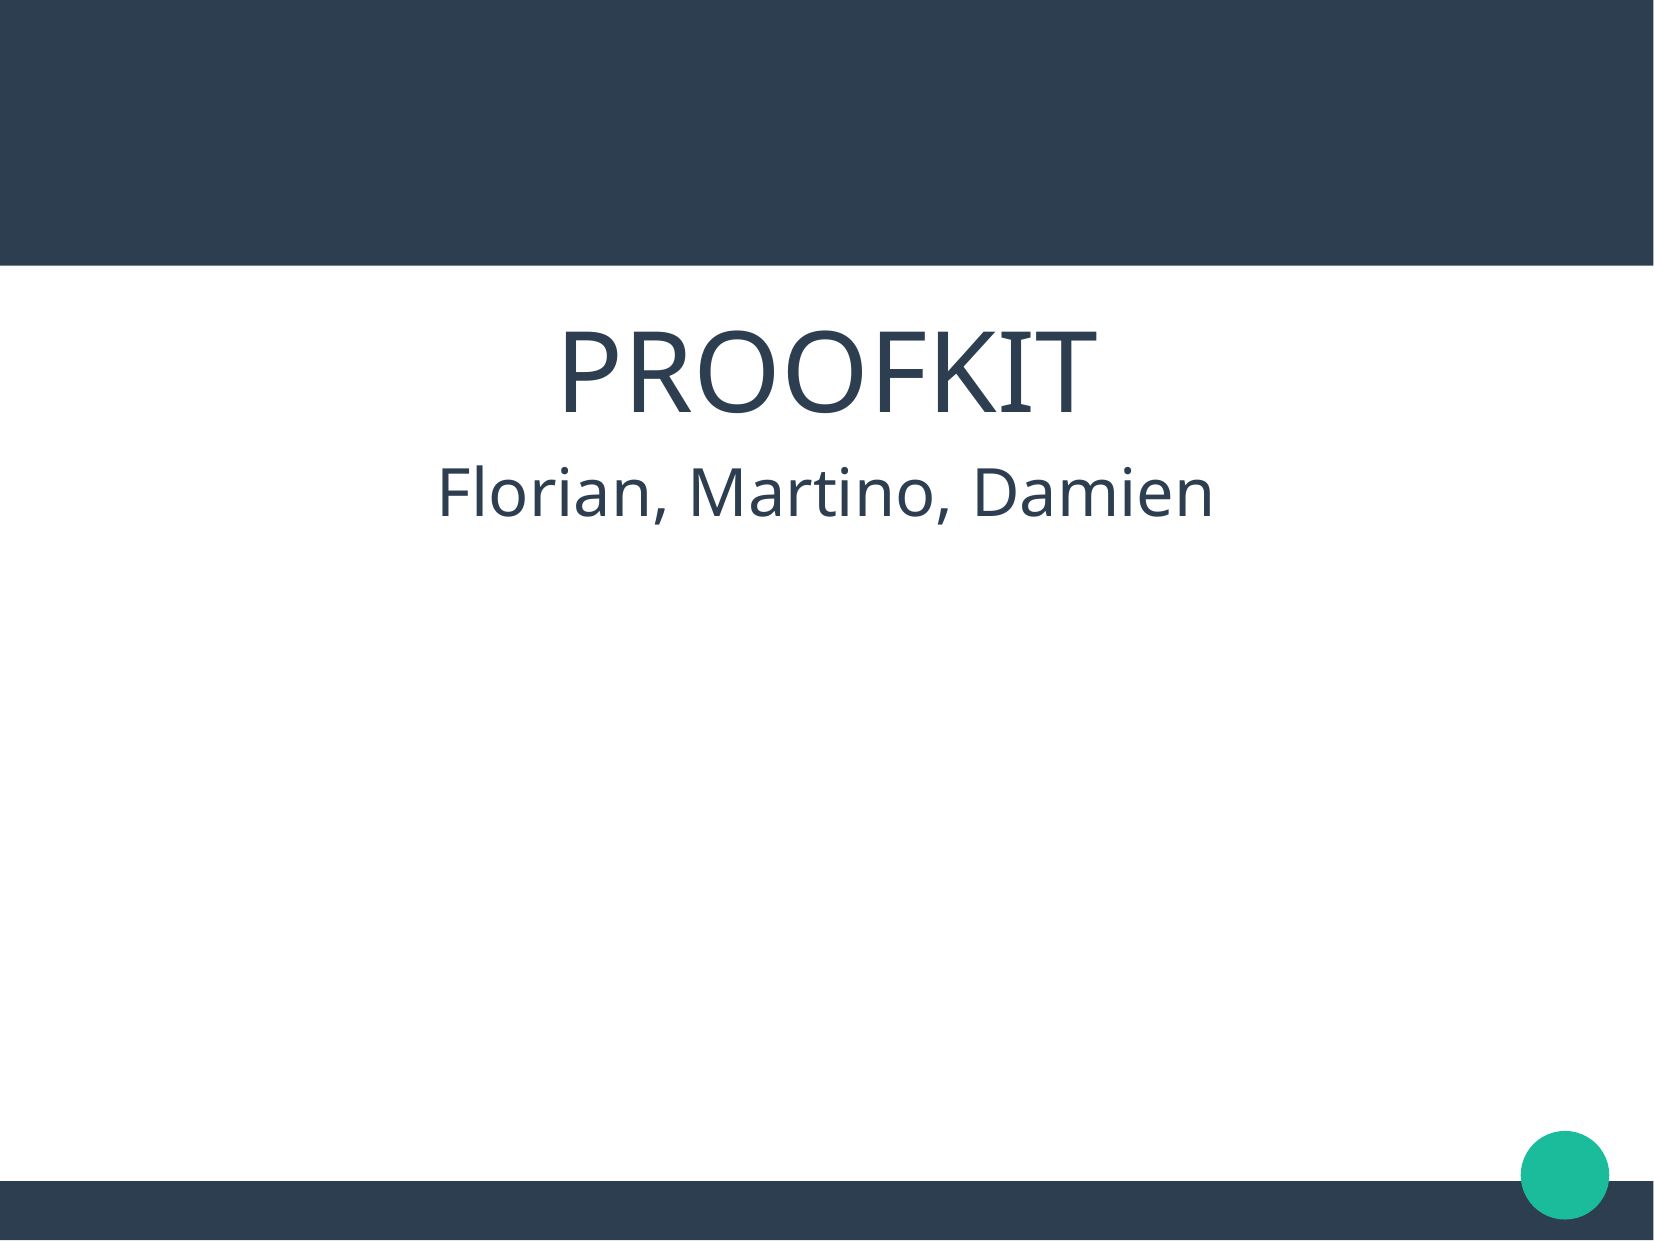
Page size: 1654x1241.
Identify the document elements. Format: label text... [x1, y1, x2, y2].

subtitle PROOFKIT Florian, Martino, Damien [59, 49, 1595, 779]
